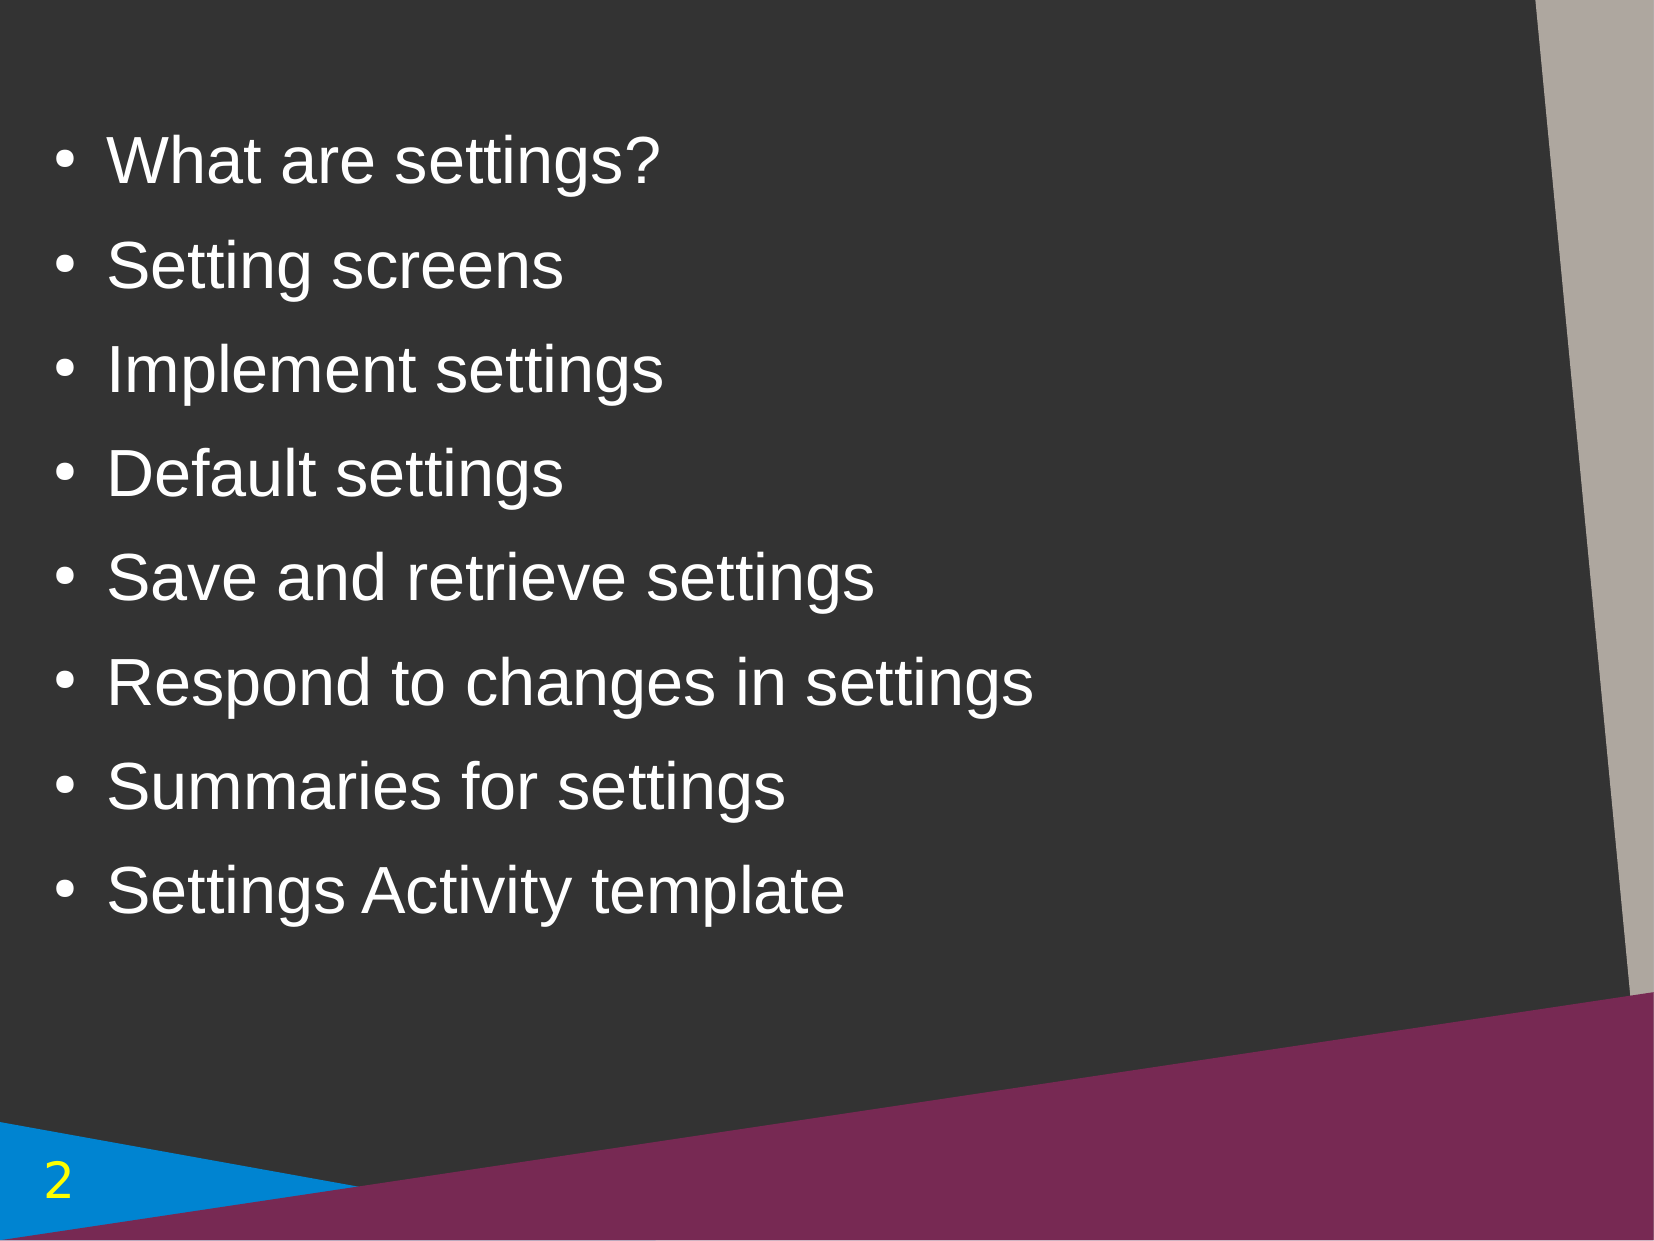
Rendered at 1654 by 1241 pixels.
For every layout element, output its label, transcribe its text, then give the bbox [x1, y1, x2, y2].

list What are settings? Setting screens Implement settings Default settings Save and retrieve settings Respond to changes in settings Summaries for settings Settings Activity template [35, 59, 1524, 993]
